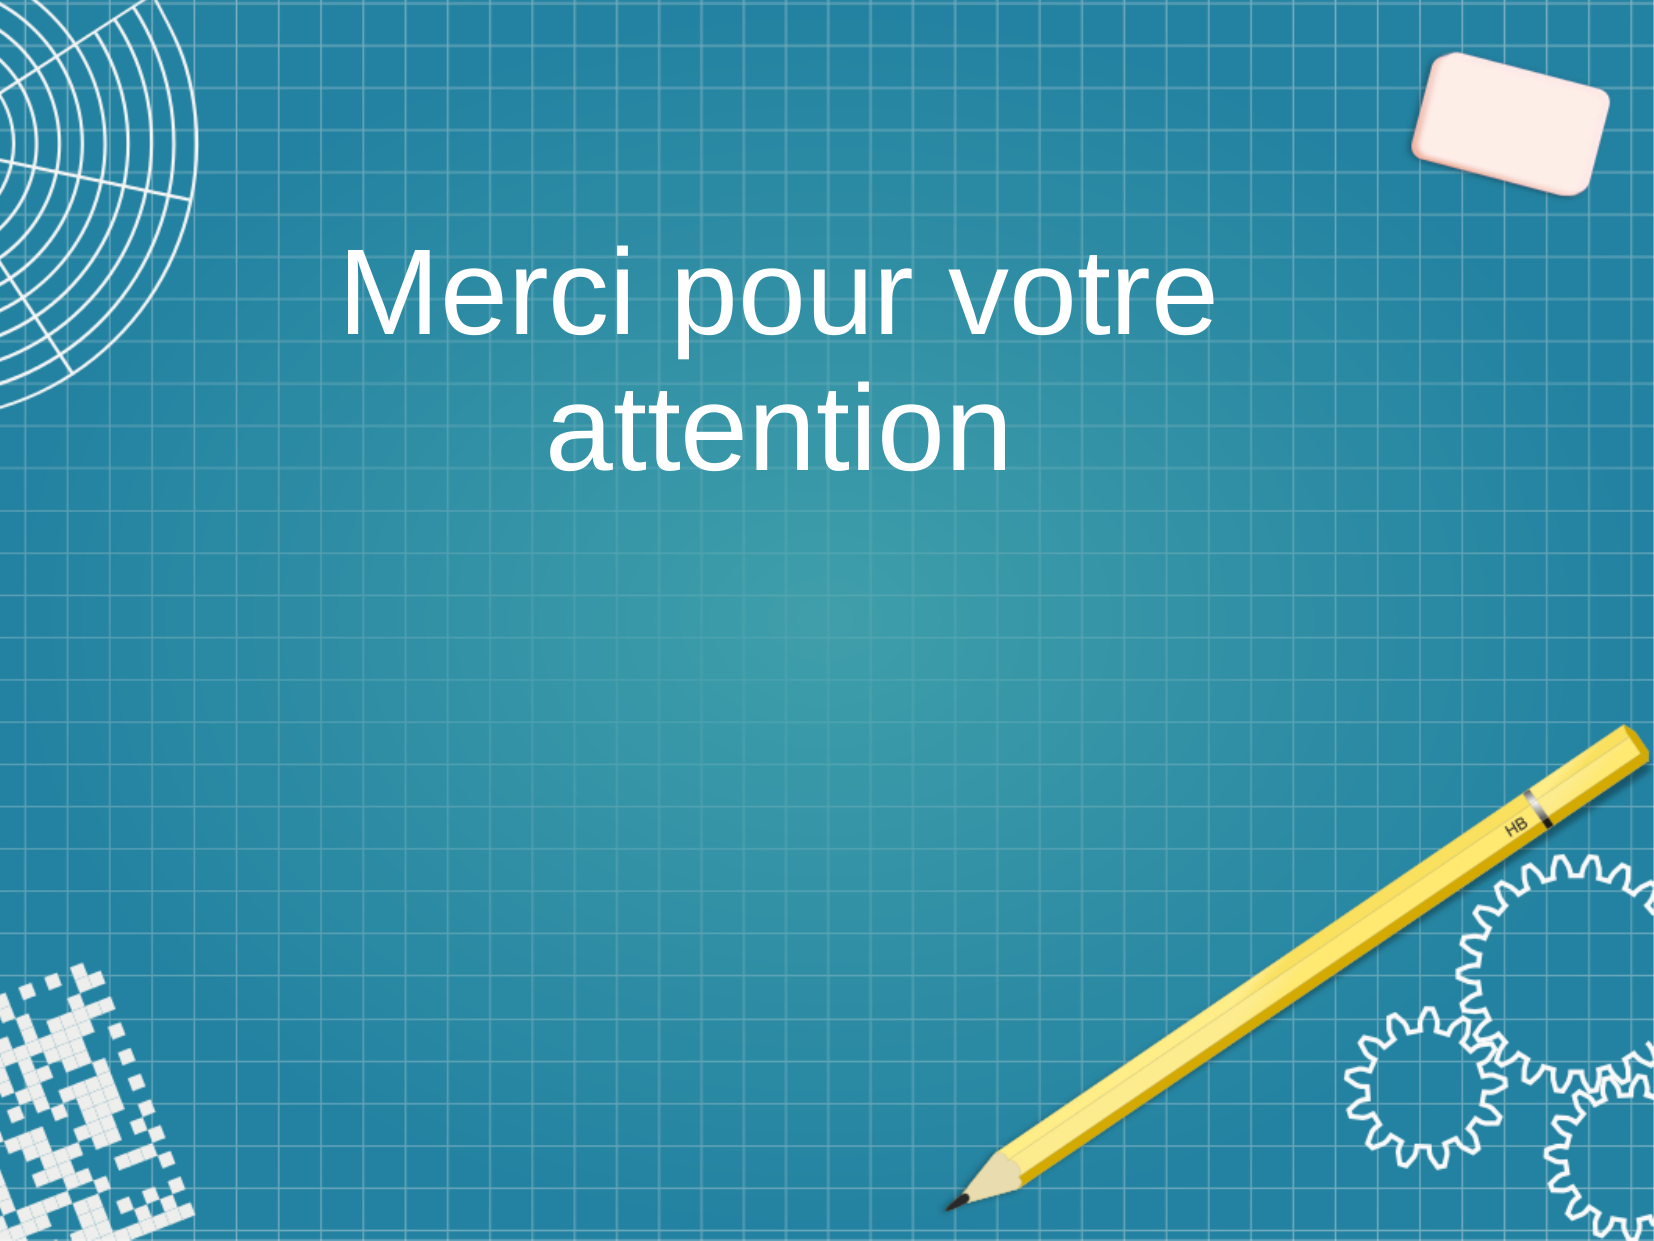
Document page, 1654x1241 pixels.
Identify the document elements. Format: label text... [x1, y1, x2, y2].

title Merci pour votre attention [188, 223, 1371, 497]
picture [0, 0, 1654, 1241]
